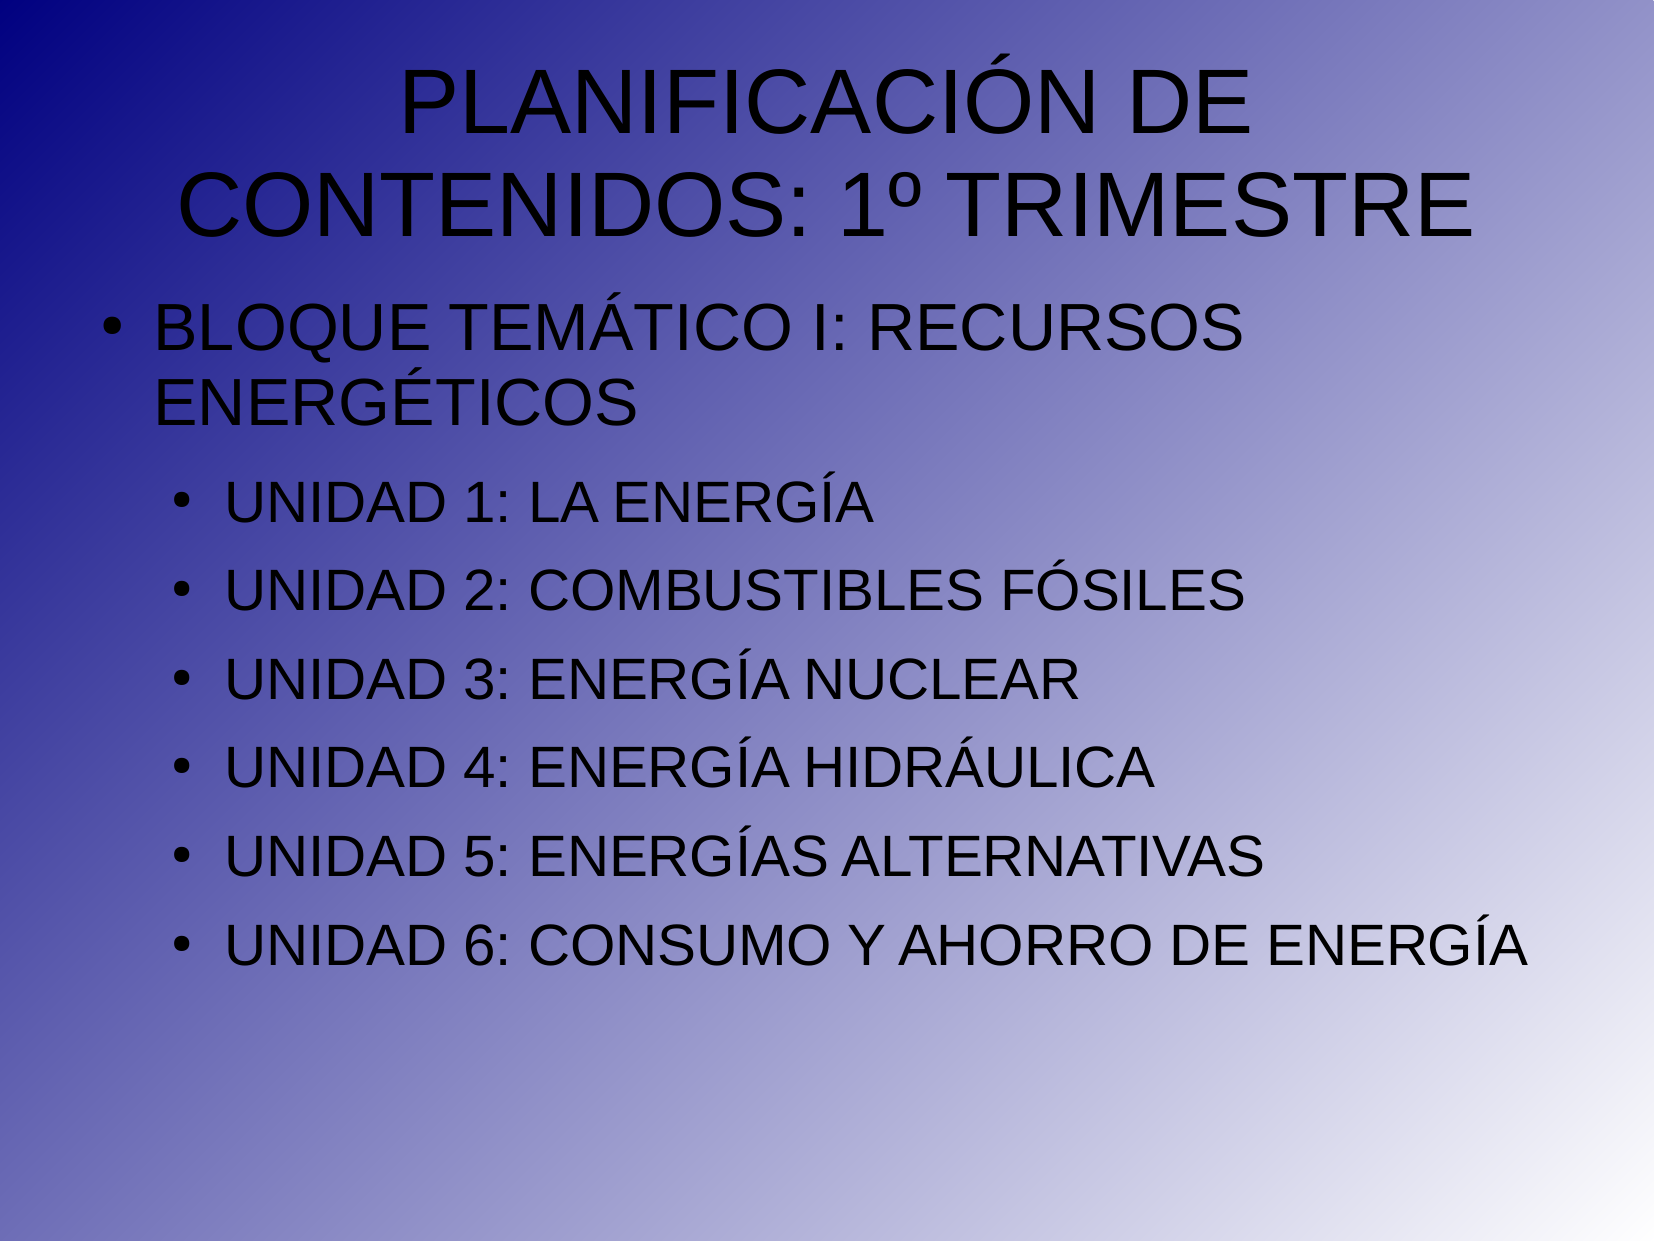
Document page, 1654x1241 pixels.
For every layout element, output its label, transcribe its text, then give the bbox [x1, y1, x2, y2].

list BLOQUE TEMÁTICO I: RECURSOS ENERGÉTICOS UNIDAD 1: LA ENERGÍA UNIDAD 2: COMBUSTIBLES FÓSILES UNIDAD 3: ENERGÍA NUCLEAR UNIDAD 4: ENERGÍA HIDRÁULICA UNIDAD 5: ENERGÍAS ALTERNATIVAS UNIDAD 6: CONSUMO Y AHORRO DE ENERGÍA [82, 290, 1571, 1109]
title PLANIFICACIÓN DE CONTENIDOS: 1º TRIMESTRE [82, 50, 1571, 256]
